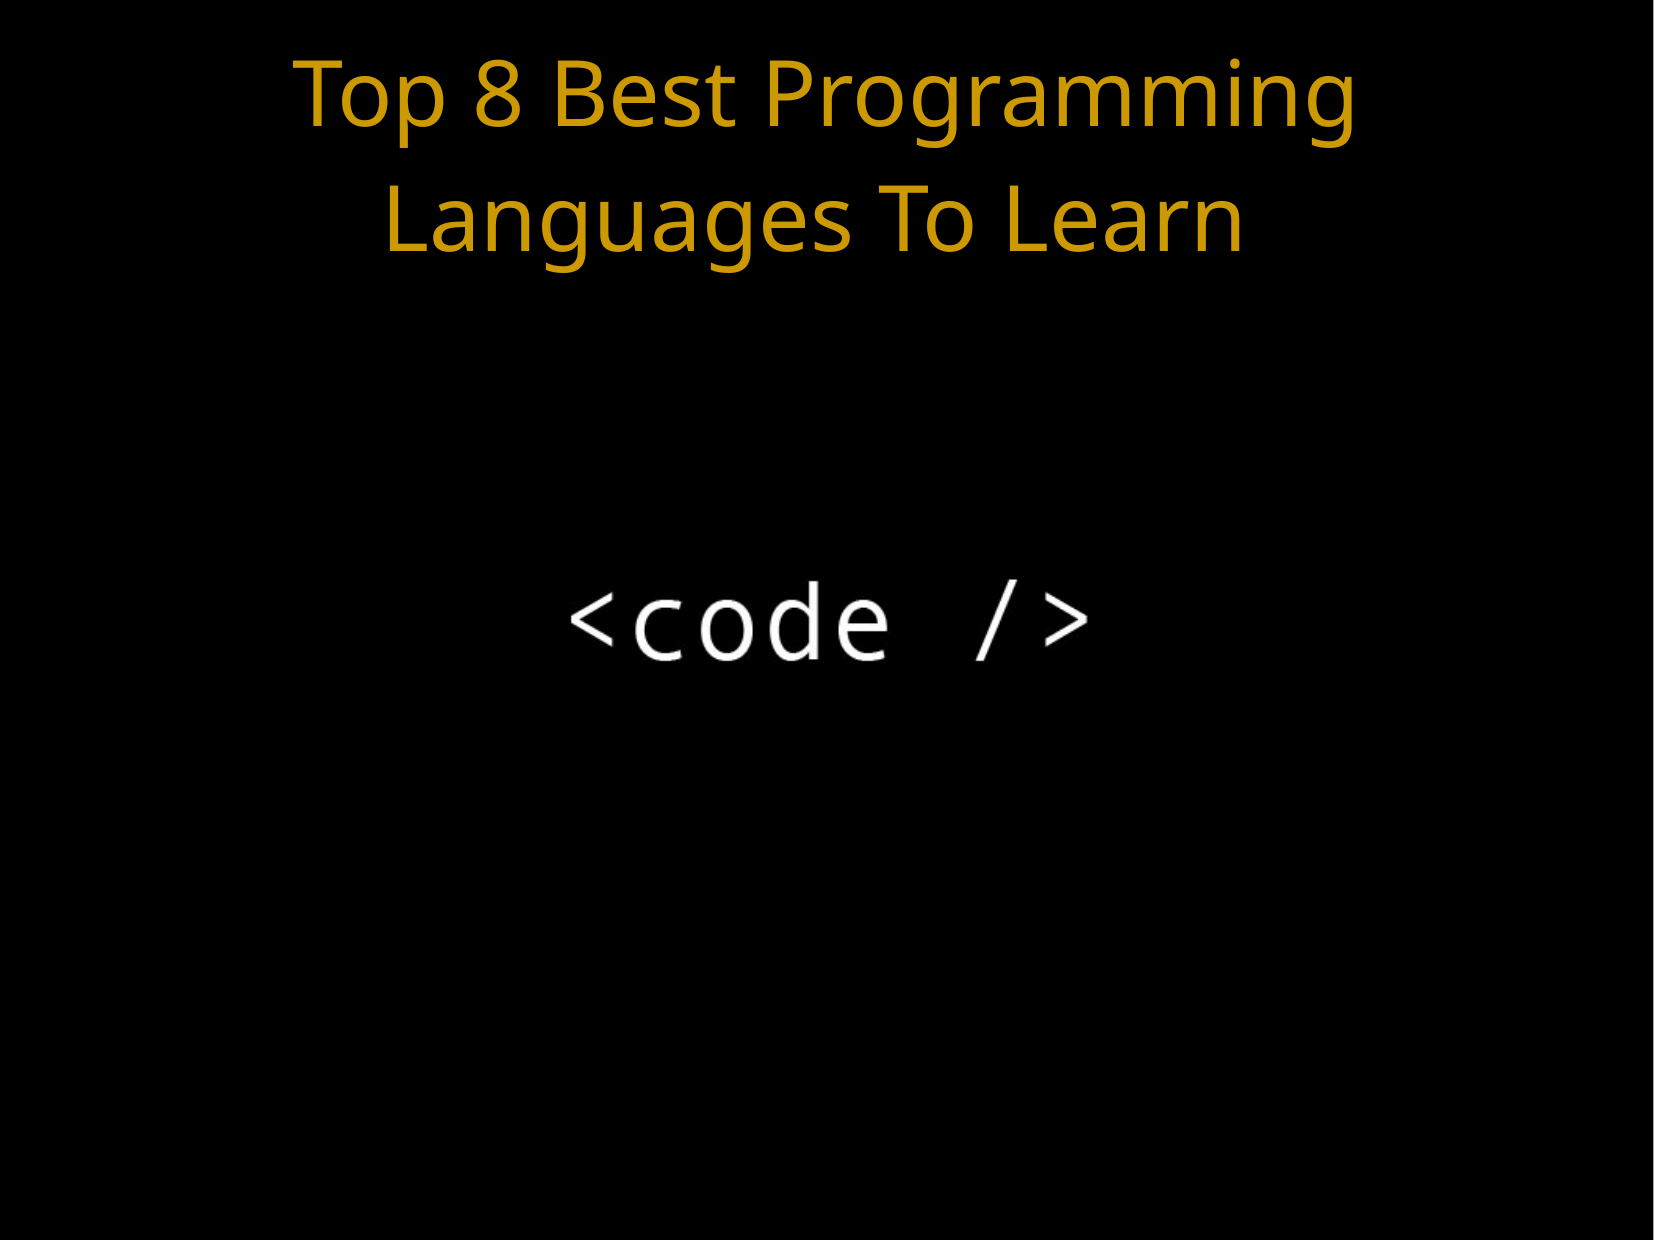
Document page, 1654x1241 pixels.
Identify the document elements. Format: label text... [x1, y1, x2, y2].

picture [329, 339, 1330, 902]
title Top 8 Best Programming Languages To Learn [82, 48, 1571, 258]
